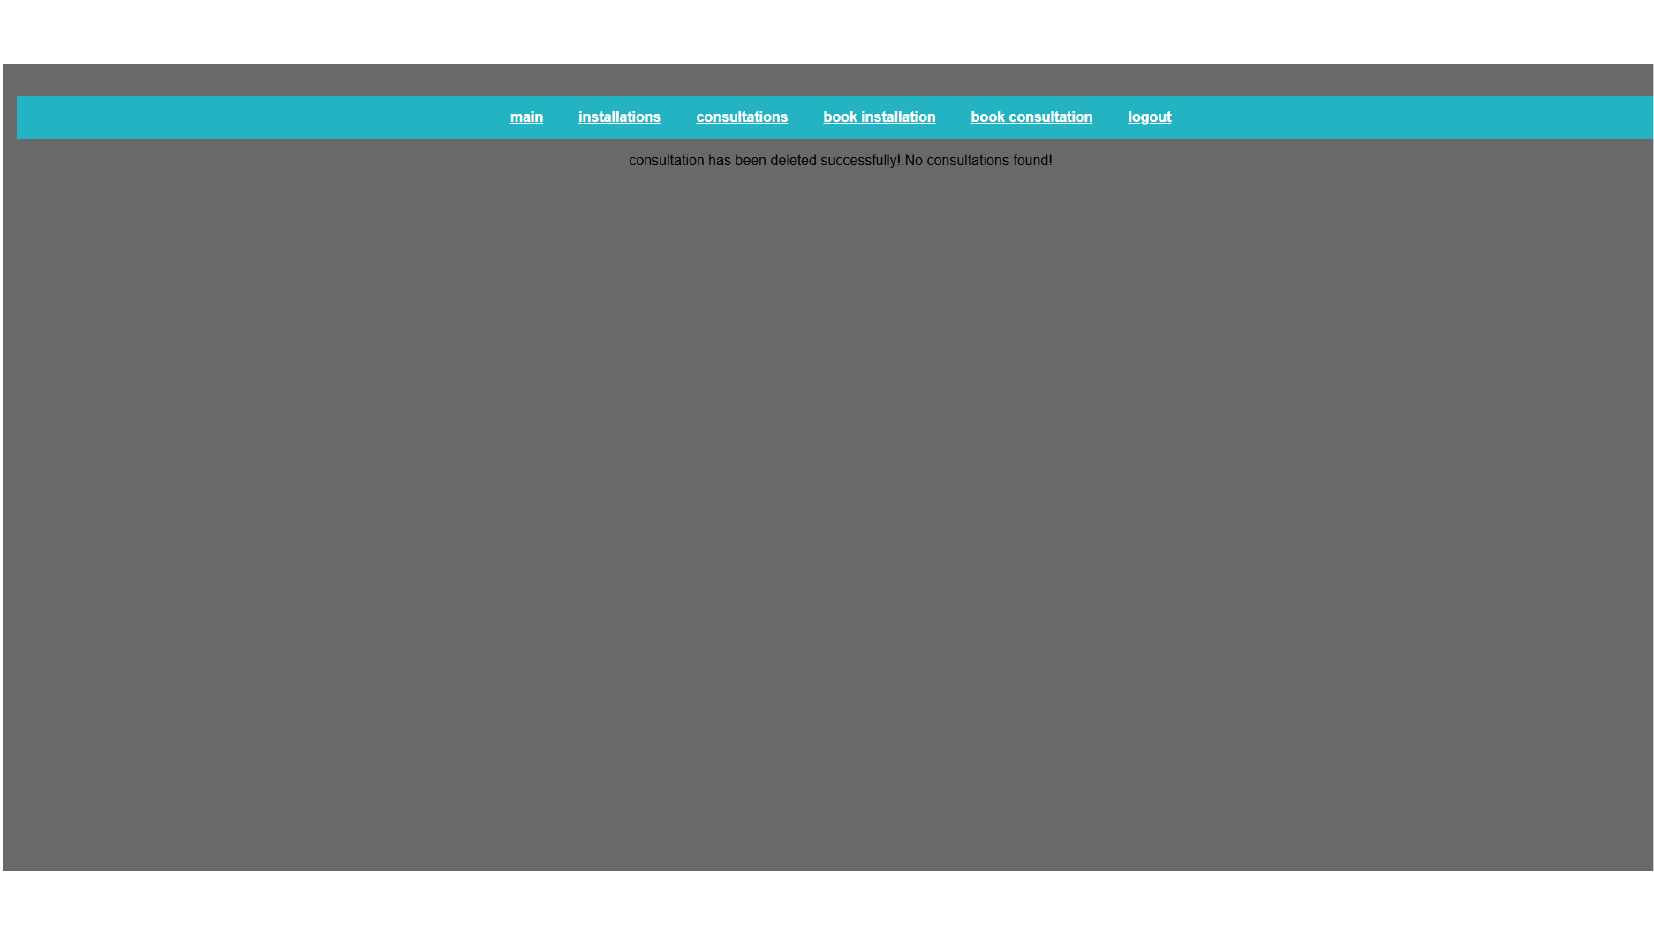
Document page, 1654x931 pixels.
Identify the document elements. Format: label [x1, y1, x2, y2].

picture [3, 64, 1654, 871]
